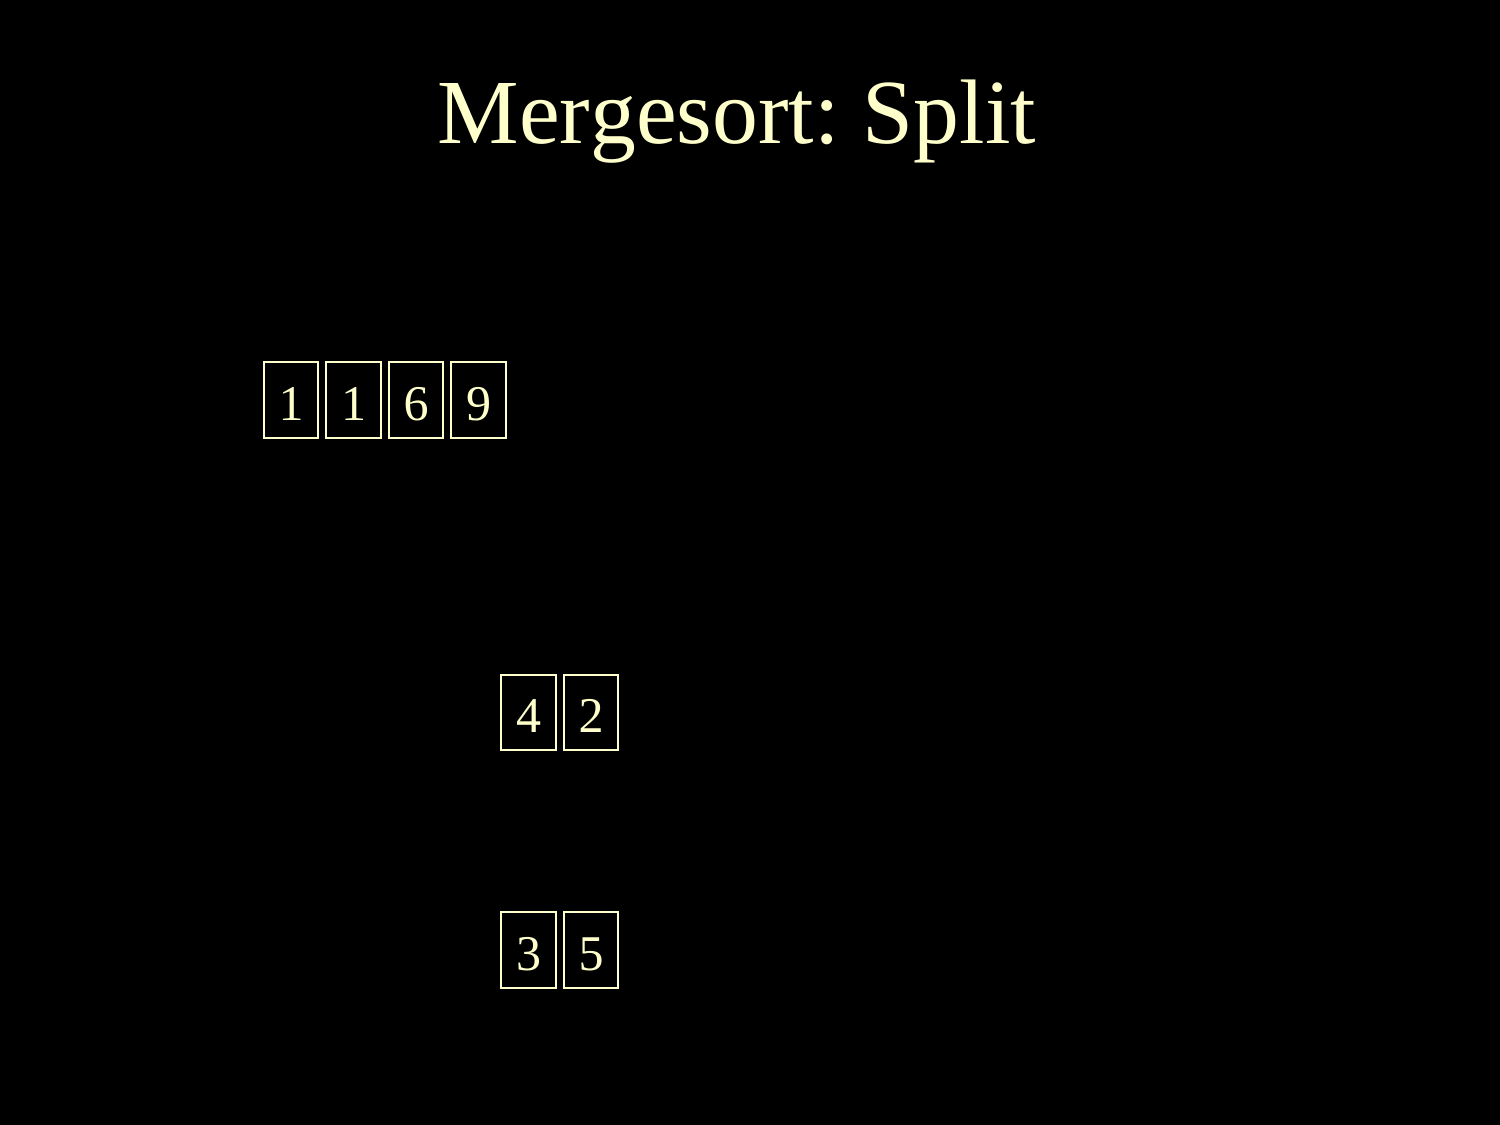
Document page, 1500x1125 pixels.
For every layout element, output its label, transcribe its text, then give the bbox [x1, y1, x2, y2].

text_box 2 [563, 674, 619, 751]
title Mergesort: Split [8, 50, 1467, 176]
text_box 9 [451, 362, 506, 438]
text_box 6 [388, 362, 444, 438]
text_box 1 [263, 362, 319, 438]
text_box 3 [501, 912, 556, 988]
text_box 5 [563, 912, 619, 988]
text_box 4 [501, 674, 556, 751]
text_box 1 [326, 362, 381, 438]
